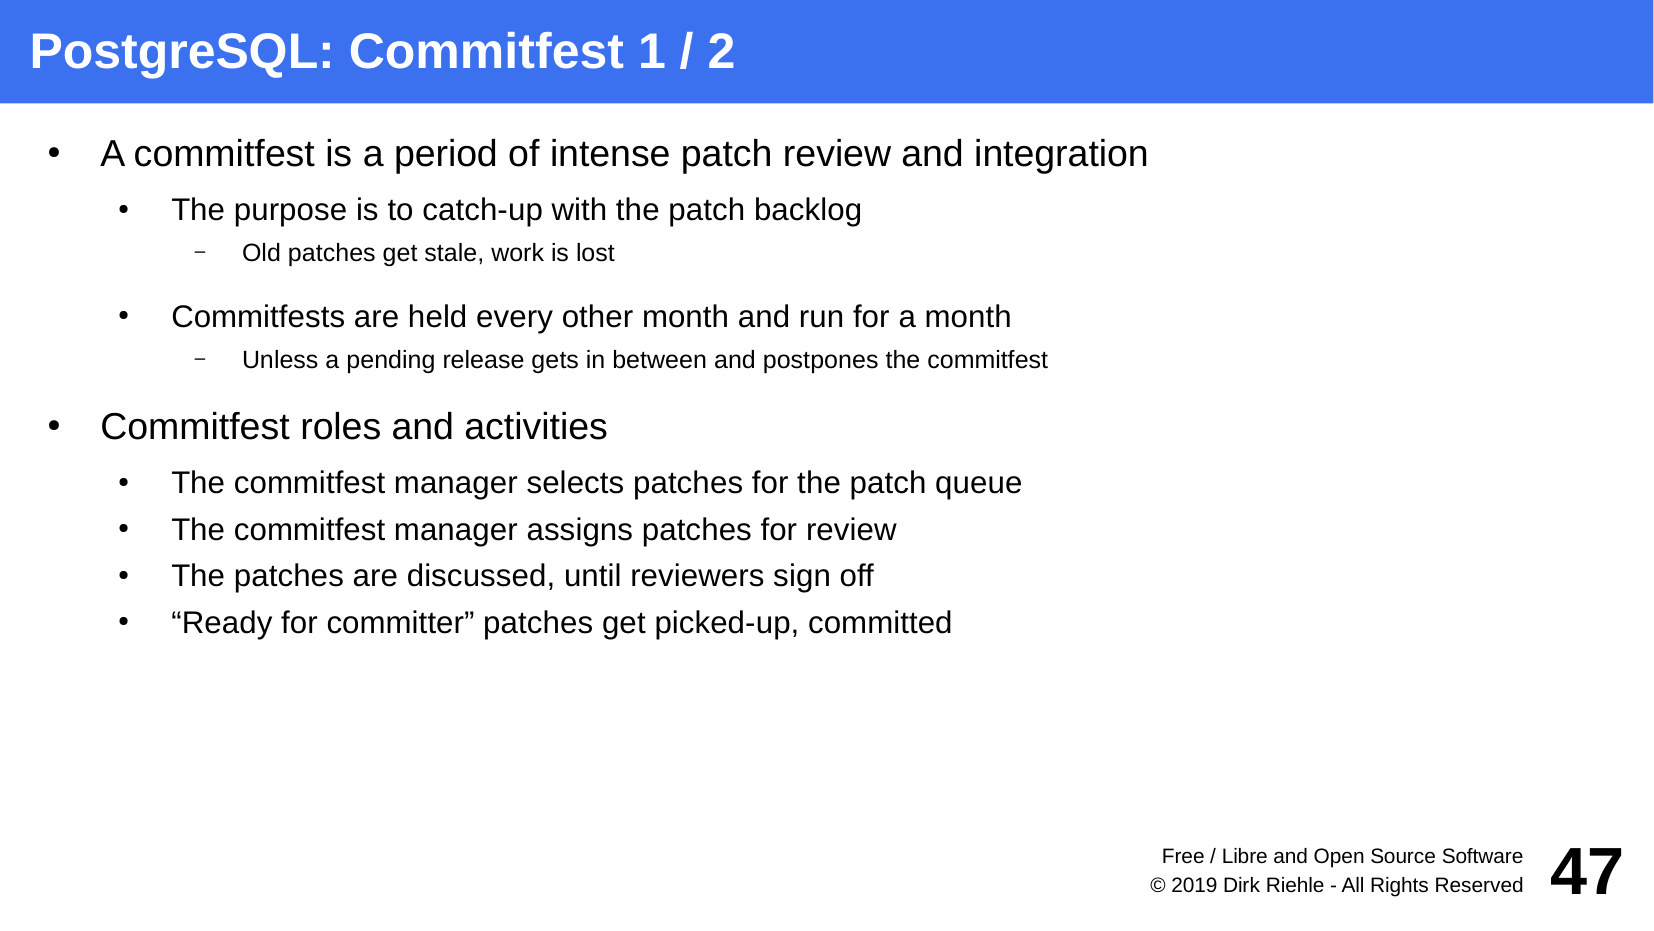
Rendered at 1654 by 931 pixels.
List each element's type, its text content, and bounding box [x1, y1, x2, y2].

title PostgreSQL: Commitfest 1 / 2 [0, 0, 1654, 104]
list A commitfest is a period of intense patch review and integration The purpose is to catch-up with the patch backlog Old patches get stale, work is lost Commitfests are held every other month and run for a month Unless a pending release gets in between and postpones the commitfest Commitfest roles and activities The commitfest manager selects patches for the patch queue The commitfest manager assigns patches for review The patches are discussed, until reviewers sign off “Ready for committer” patches get picked-up, committed [29, 132, 1625, 813]
